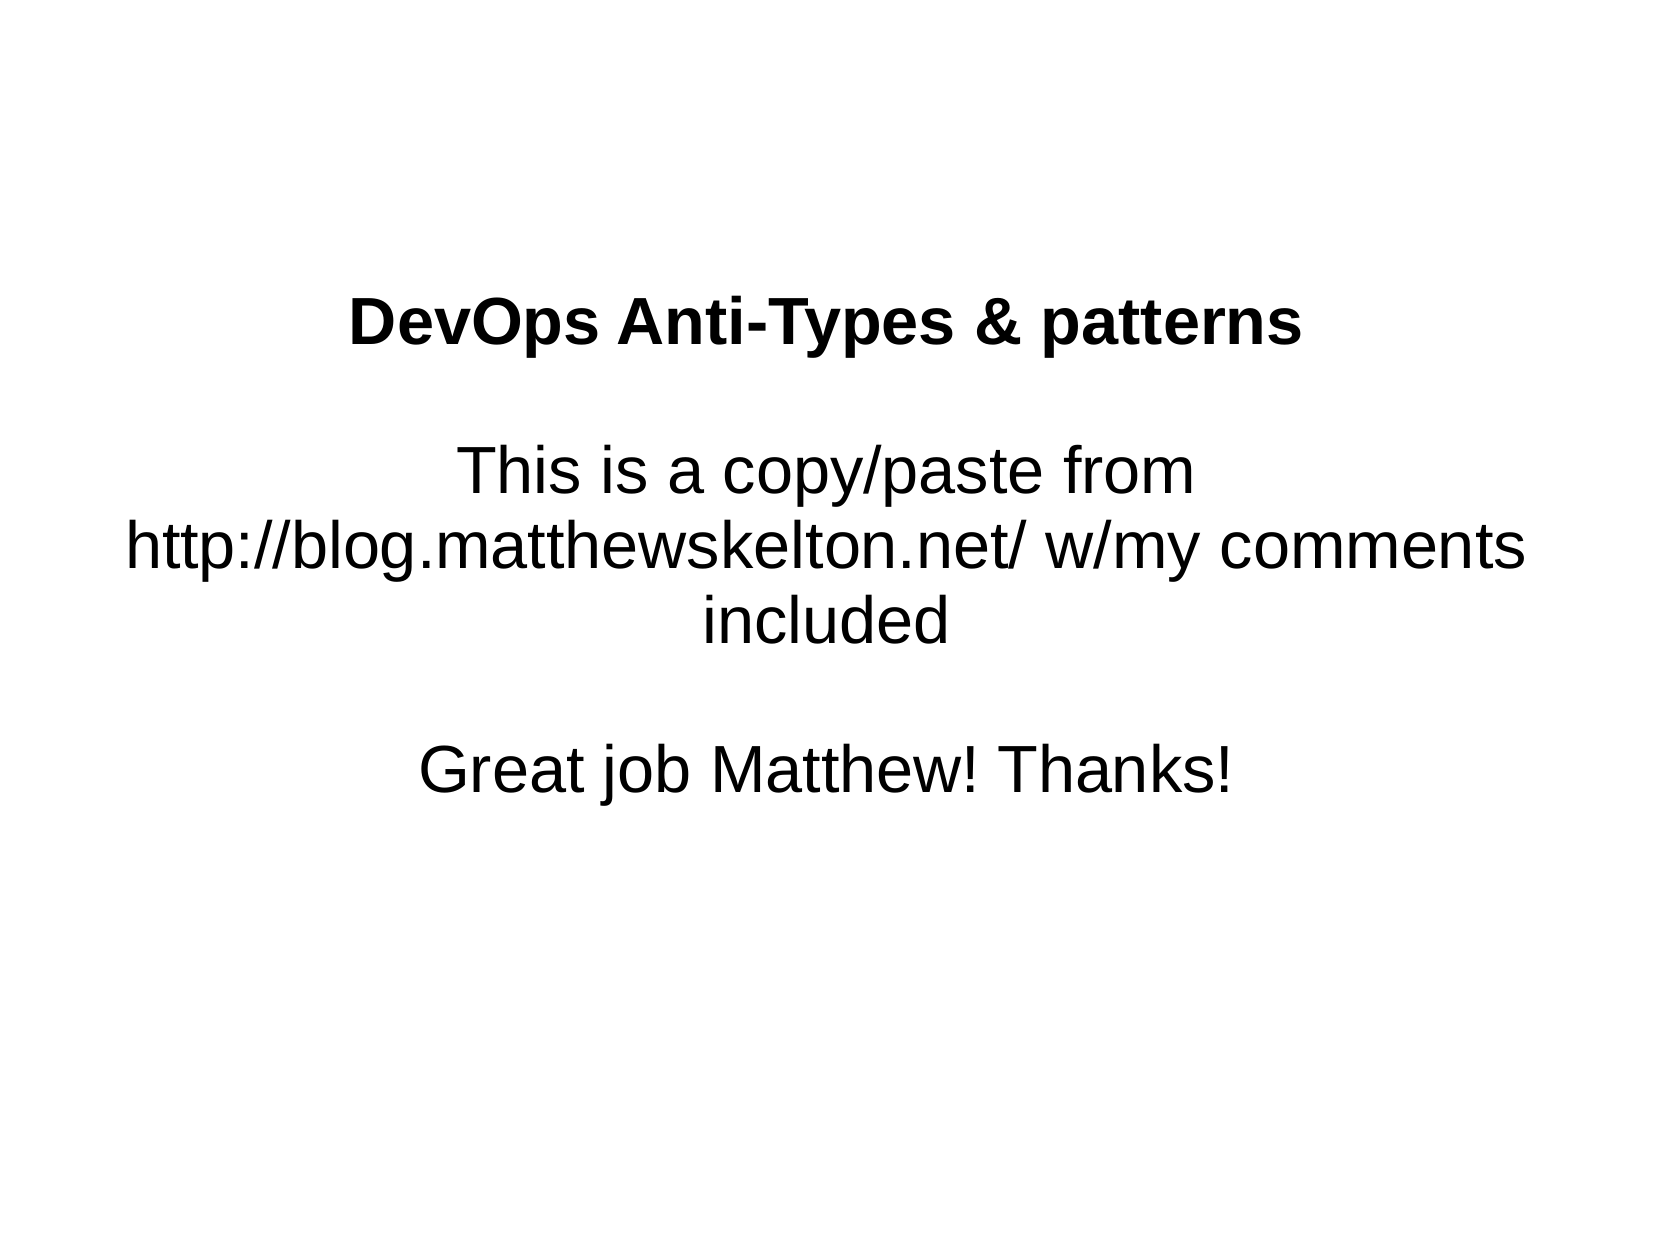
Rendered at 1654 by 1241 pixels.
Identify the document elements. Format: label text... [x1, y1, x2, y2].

subtitle DevOps Anti-Types & patterns This is a copy/paste from http://blog.matthewskelton.net/ w/my comments included Great job Matthew! Thanks! [82, 140, 1571, 1101]
